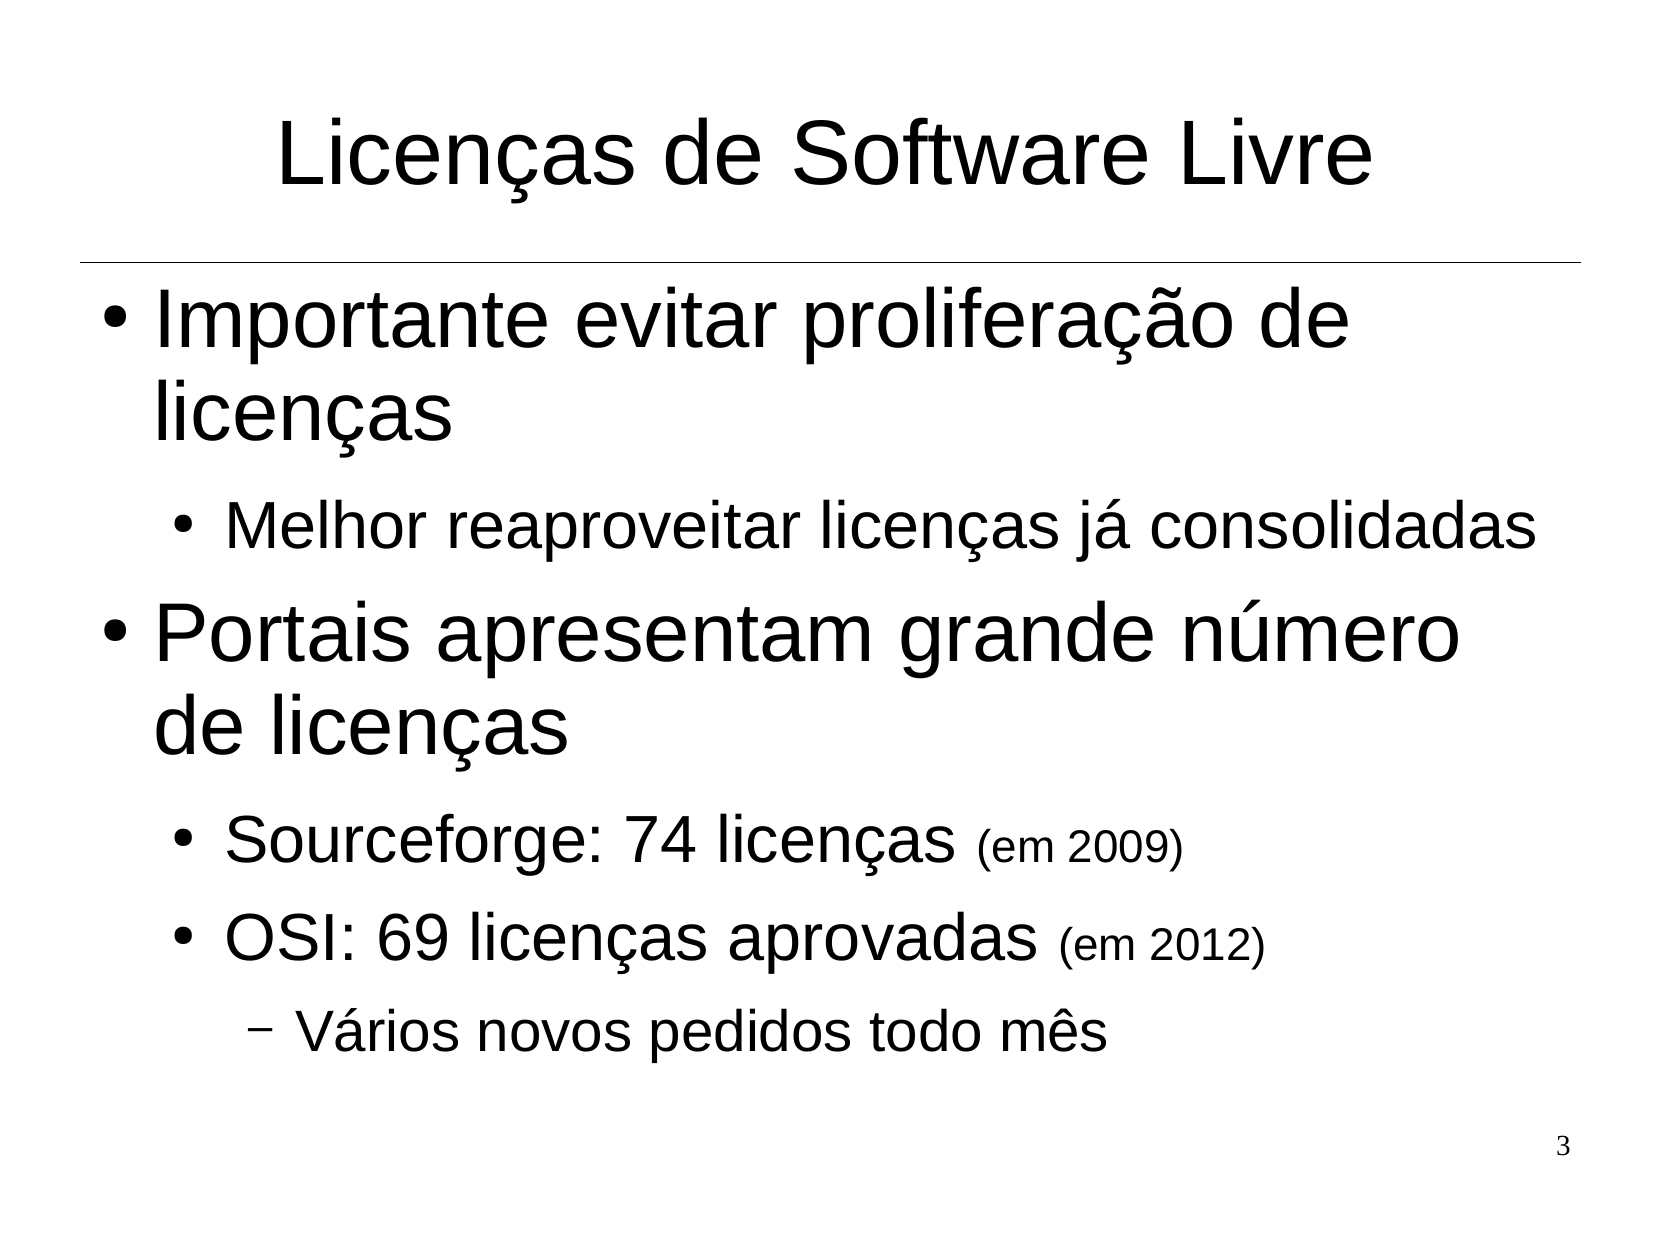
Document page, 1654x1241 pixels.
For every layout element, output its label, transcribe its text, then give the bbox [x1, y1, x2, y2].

title Licenças de Software Livre [82, 56, 1571, 250]
list Importante evitar proliferação de licenças Melhor reaproveitar licenças já consolidadas Portais apresentam grande número de licenças Sourceforge: 74 licenças (em 2009) OSI: 69 licenças aprovadas (em 2012) Vários novos pedidos todo mês [82, 272, 1571, 1018]
